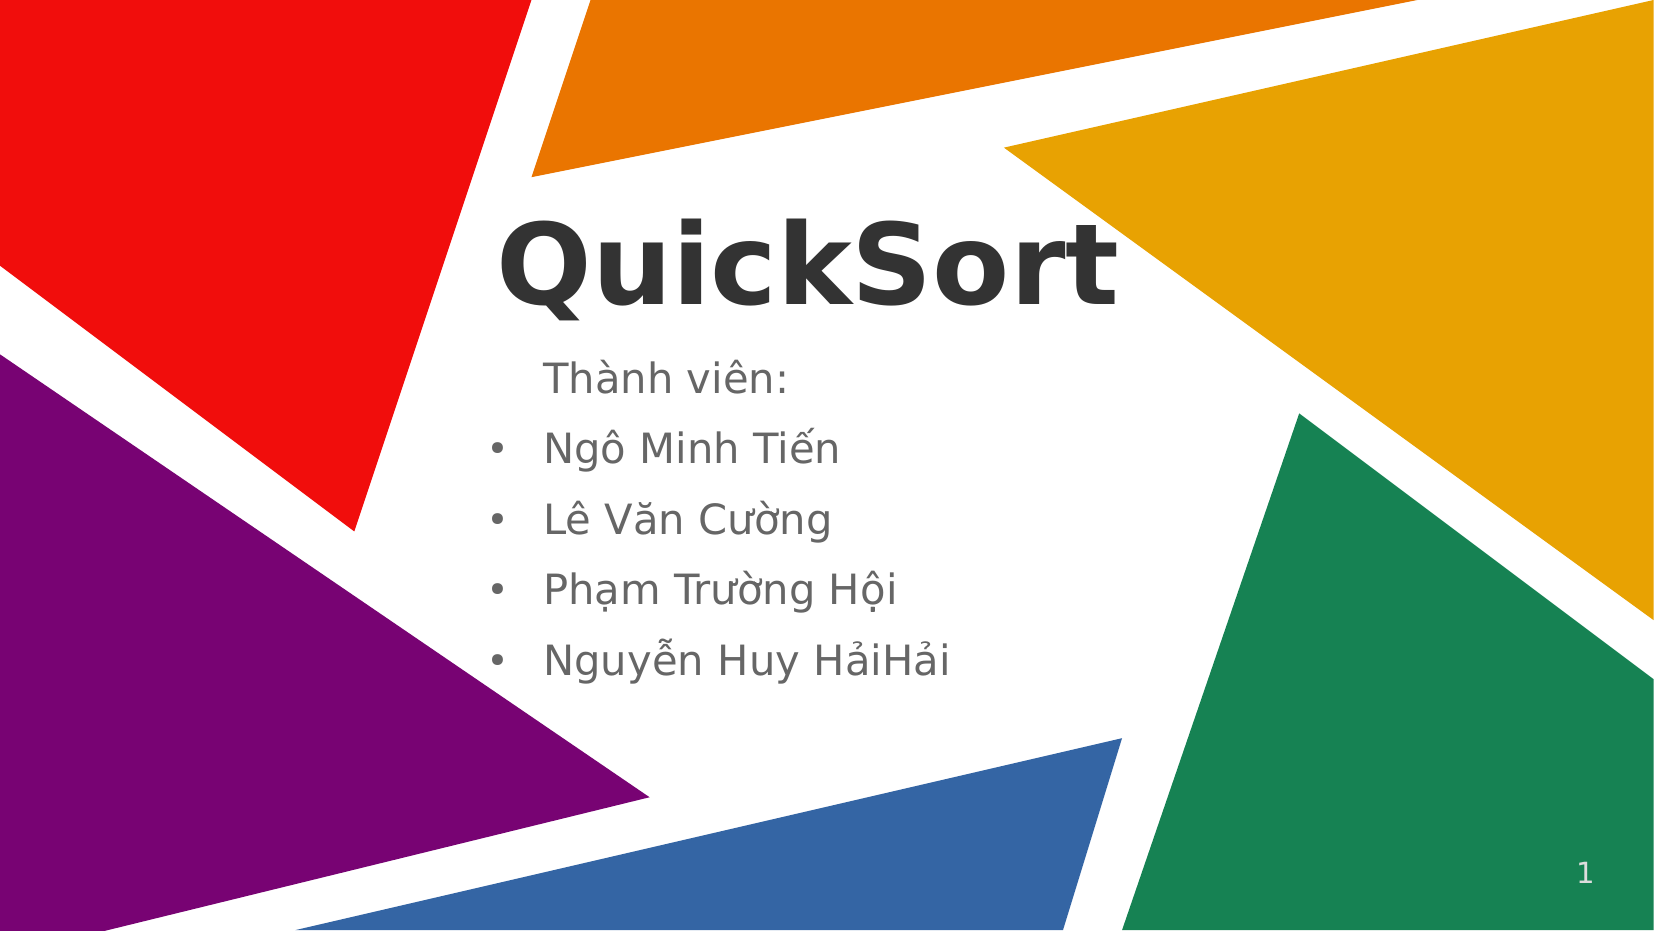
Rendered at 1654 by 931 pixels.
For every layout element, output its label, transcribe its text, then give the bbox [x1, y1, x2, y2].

list Thành viên: Ngô Minh Tiến Lê Văn Cường Phạm Trường Hội Nguyễn Huy HảiHải [472, 354, 1182, 768]
title QuickSort [453, 177, 1163, 355]
